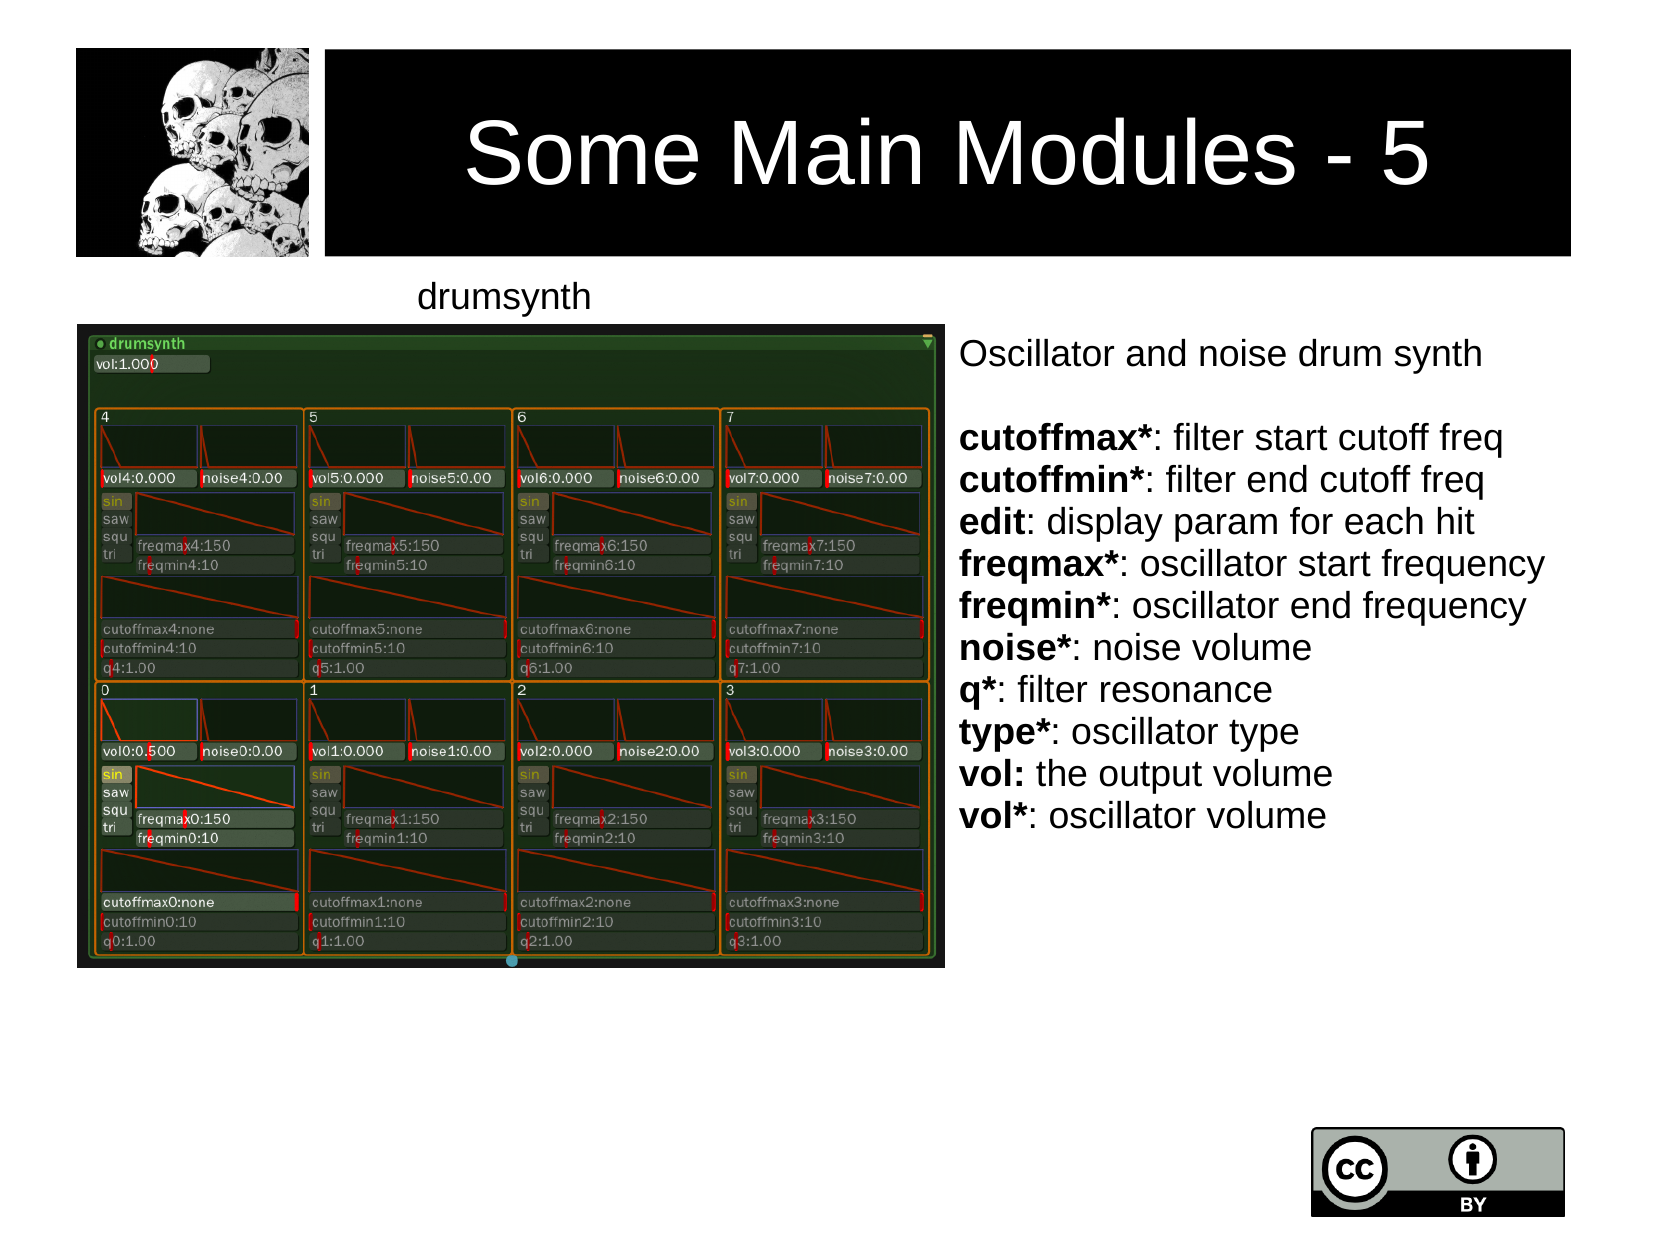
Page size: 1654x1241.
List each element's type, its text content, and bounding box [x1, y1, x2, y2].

text_box drumsynth [402, 268, 874, 326]
text_box Oscillator and noise drum synth cutoffmax*: filter start cutoff freq cutoffmin*: filter end cutoff freq edit: display param for each hit freqmax*: oscillator start frequency freqmin*: oscillator end frequency noise*: noise volume q*: filter resonance type*: oscillator type vol: the output volume vol*: oscillator volume [944, 324, 1563, 844]
picture [76, 48, 309, 257]
picture [1311, 1127, 1565, 1217]
picture [77, 324, 945, 968]
title Some Main Modules - 5 [324, 49, 1571, 257]
